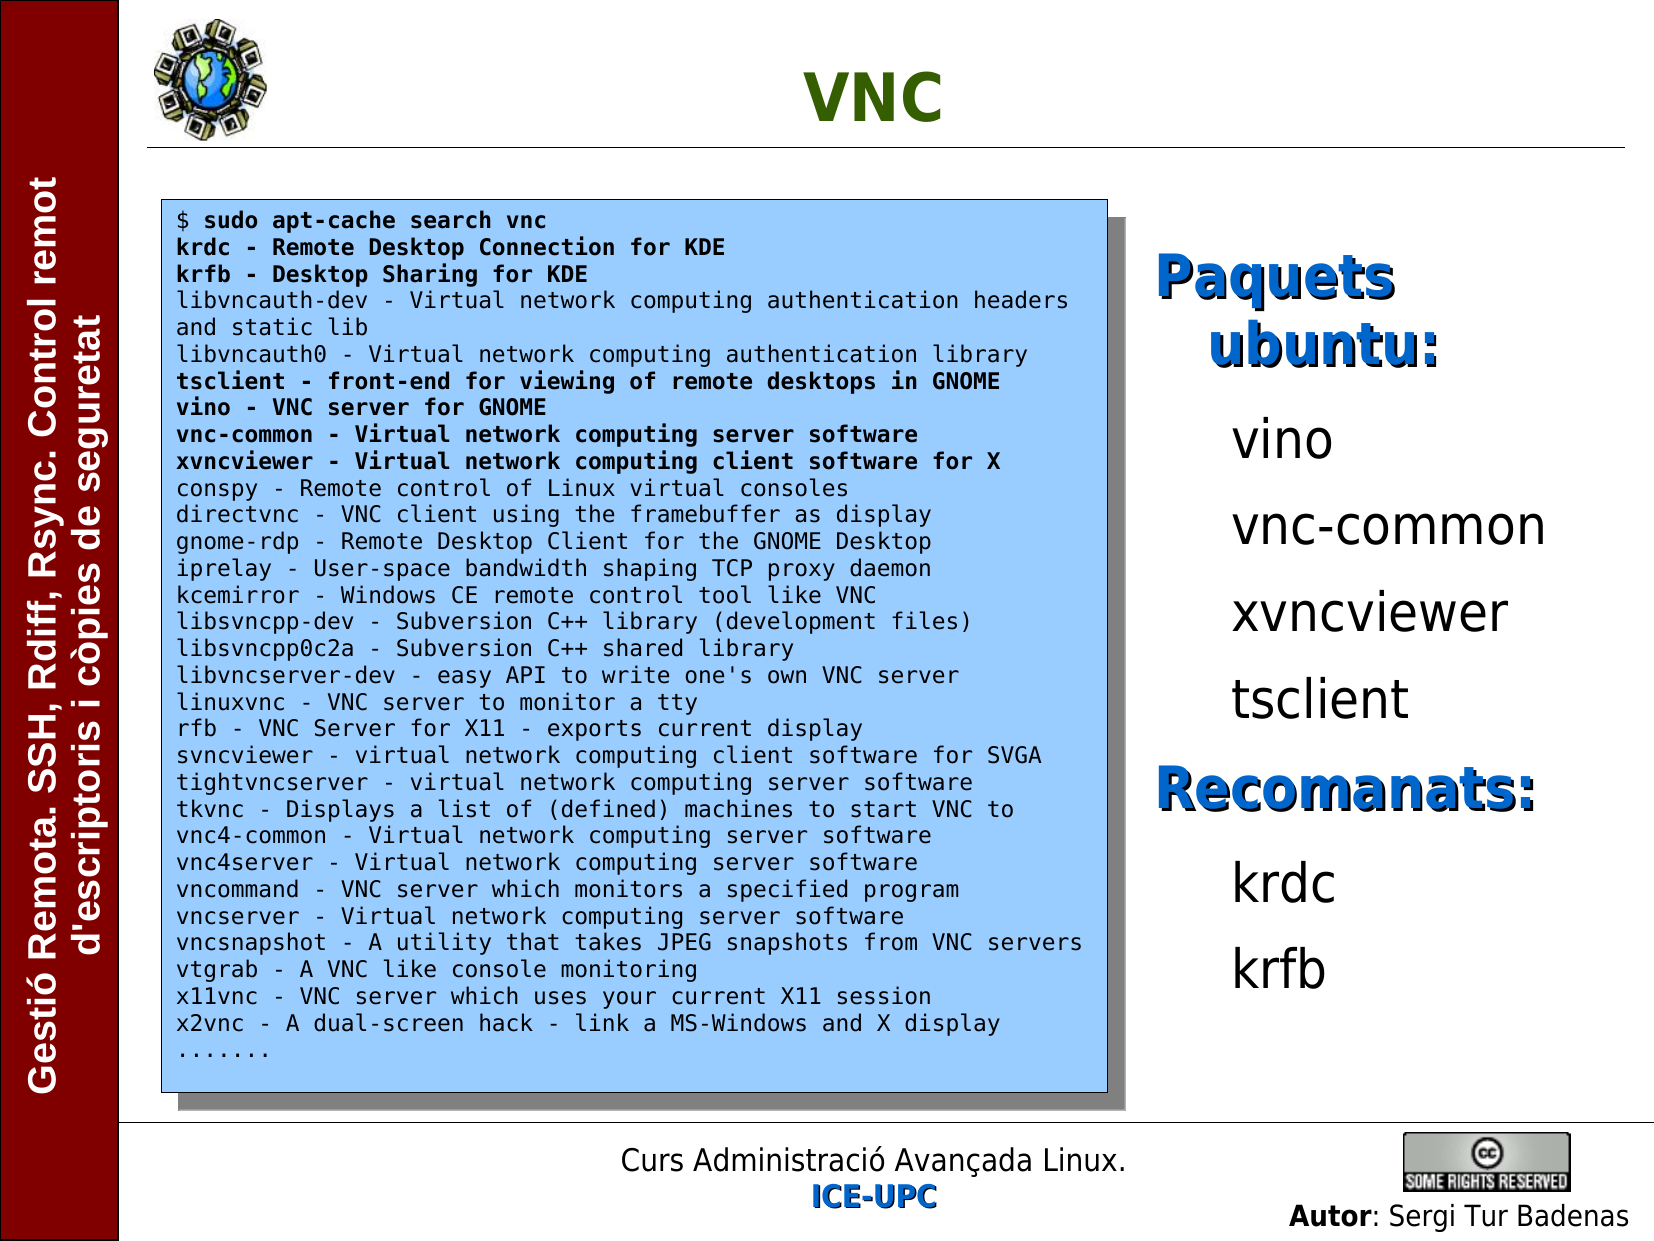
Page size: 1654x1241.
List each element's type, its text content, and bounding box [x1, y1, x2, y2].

text_box $ sudo apt-cache search vnc krdc - Remote Desktop Connection for KDE krfb - Desktop Sharing for KDE libvncauth-dev - Virtual network computing authentication headers and static lib libvncauth0 - Virtual network computing authentication library tsclient - front-end for viewing of remote desktops in GNOME vino - VNC server for GNOME vnc-common - Virtual network computing server software xvncviewer - Virtual network computing client software for X conspy - Remote control of Linux virtual consoles directvnc - VNC client using the framebuffer as display gnome-rdp - Remote Desktop Client for the GNOME Desktop iprelay - User-space bandwidth shaping TCP proxy daemon kcemirror - Windows CE remote control tool like VNC libsvncpp-dev - Subversion C++ library (development files) libsvncpp0c2a - Subversion C++ shared library libvncserver-dev - easy API to write one's own VNC server linuxvnc - VNC server to monitor a tty rfb - VNC Server for X11 - exports current display svncviewer - virtual network computing client software for SVGA tightvncserver - virtual network computing server software tkvnc - Displays a list of (defined) machines to start VNC to vnc4-common - Virtual network computing server software vnc4server - Virtual network computing server software vncommand - VNC server which monitors a specified program vncserver - Virtual network computing server software vncsnapshot - A utility that takes JPEG snapshots from VNC servers vtgrab - A VNC like console monitoring x11vnc - VNC server which uses your current X11 session x2vnc - A dual-screen hack - link a MS-Windows and X display ....... [161, 199, 1108, 1093]
list Paquets ubuntu: vino vnc-common xvncviewer tsclient Recomanats: krdc krfb [1136, 242, 1630, 1093]
picture [154, 19, 268, 49]
picture [1403, 1132, 1571, 1192]
title VNC [129, 49, 1619, 148]
